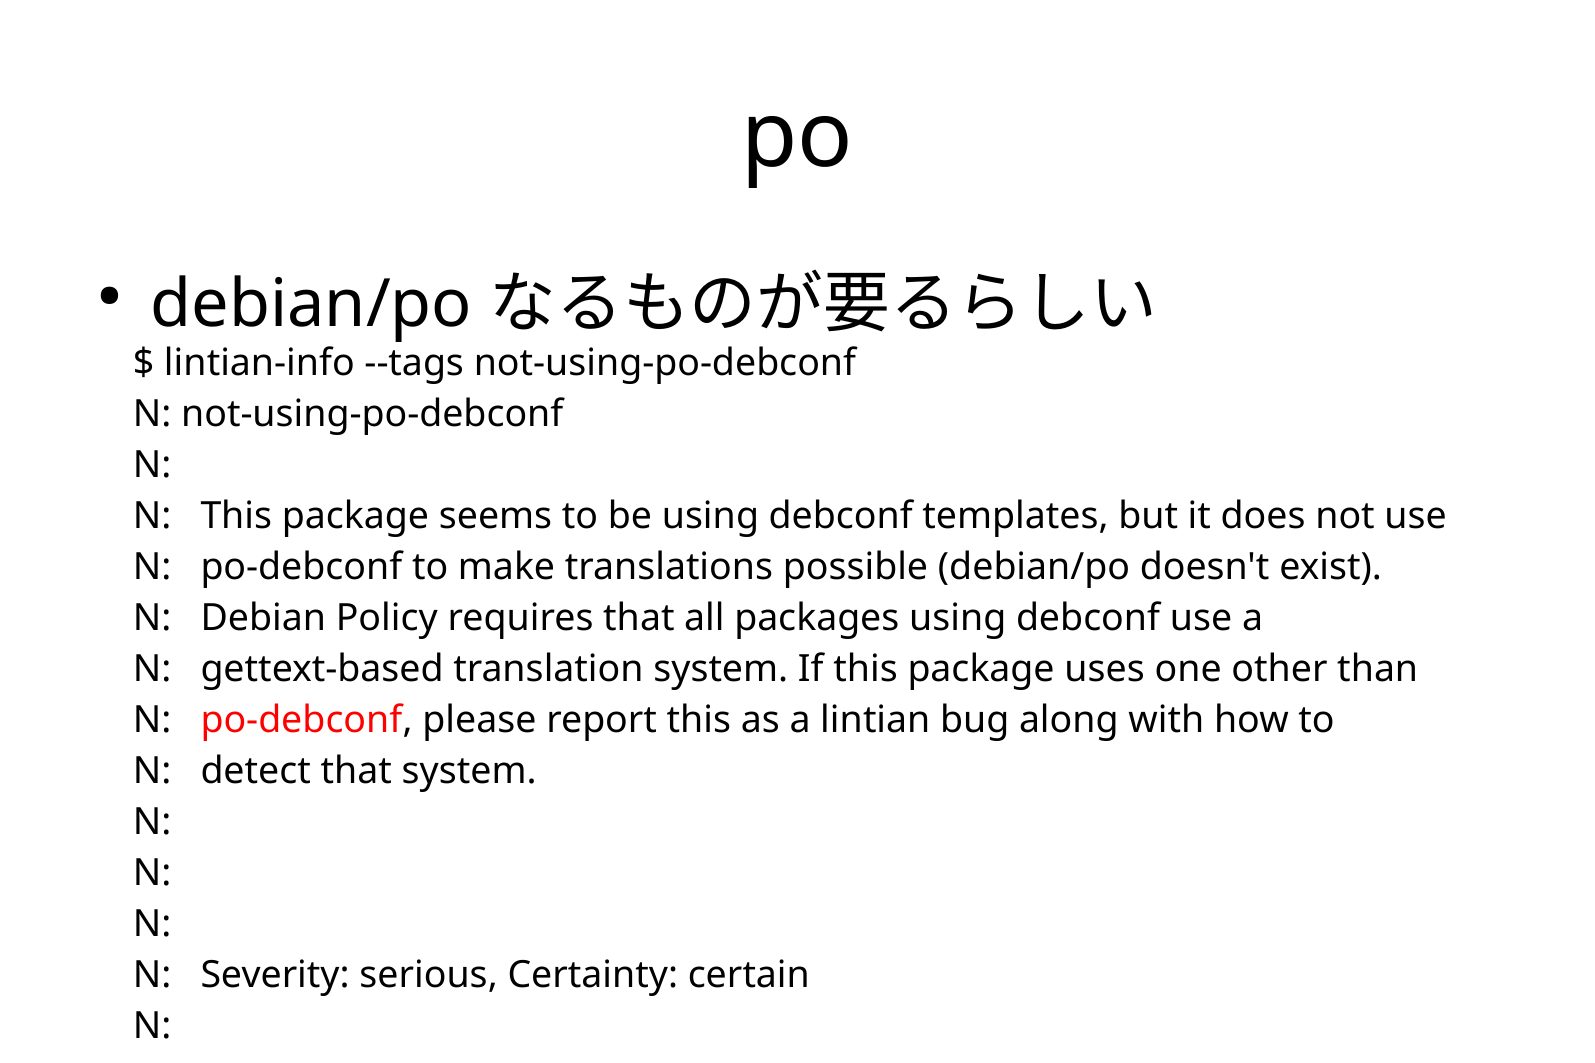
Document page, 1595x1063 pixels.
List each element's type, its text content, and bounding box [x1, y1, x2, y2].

list debian/po なるものが要るらしい [79, 248, 1515, 951]
text_box $ lintian-info --tags not-using-po-debconf N: not-using-po-debconf N: N: This package seems to be using debconf templates, but it does not use N: po-debconf to make translations possible (debian/po doesn't exist). N: Debian Policy requires that all packages using debconf use a N: gettext-based translation system. If this package uses one other than N: po-debconf, please report this as a lintian bug along with how to N: detect that system. N: N: N: N: Severity: serious, Certainty: certain N: [118, 327, 1565, 1063]
title po [79, 49, 1515, 213]
